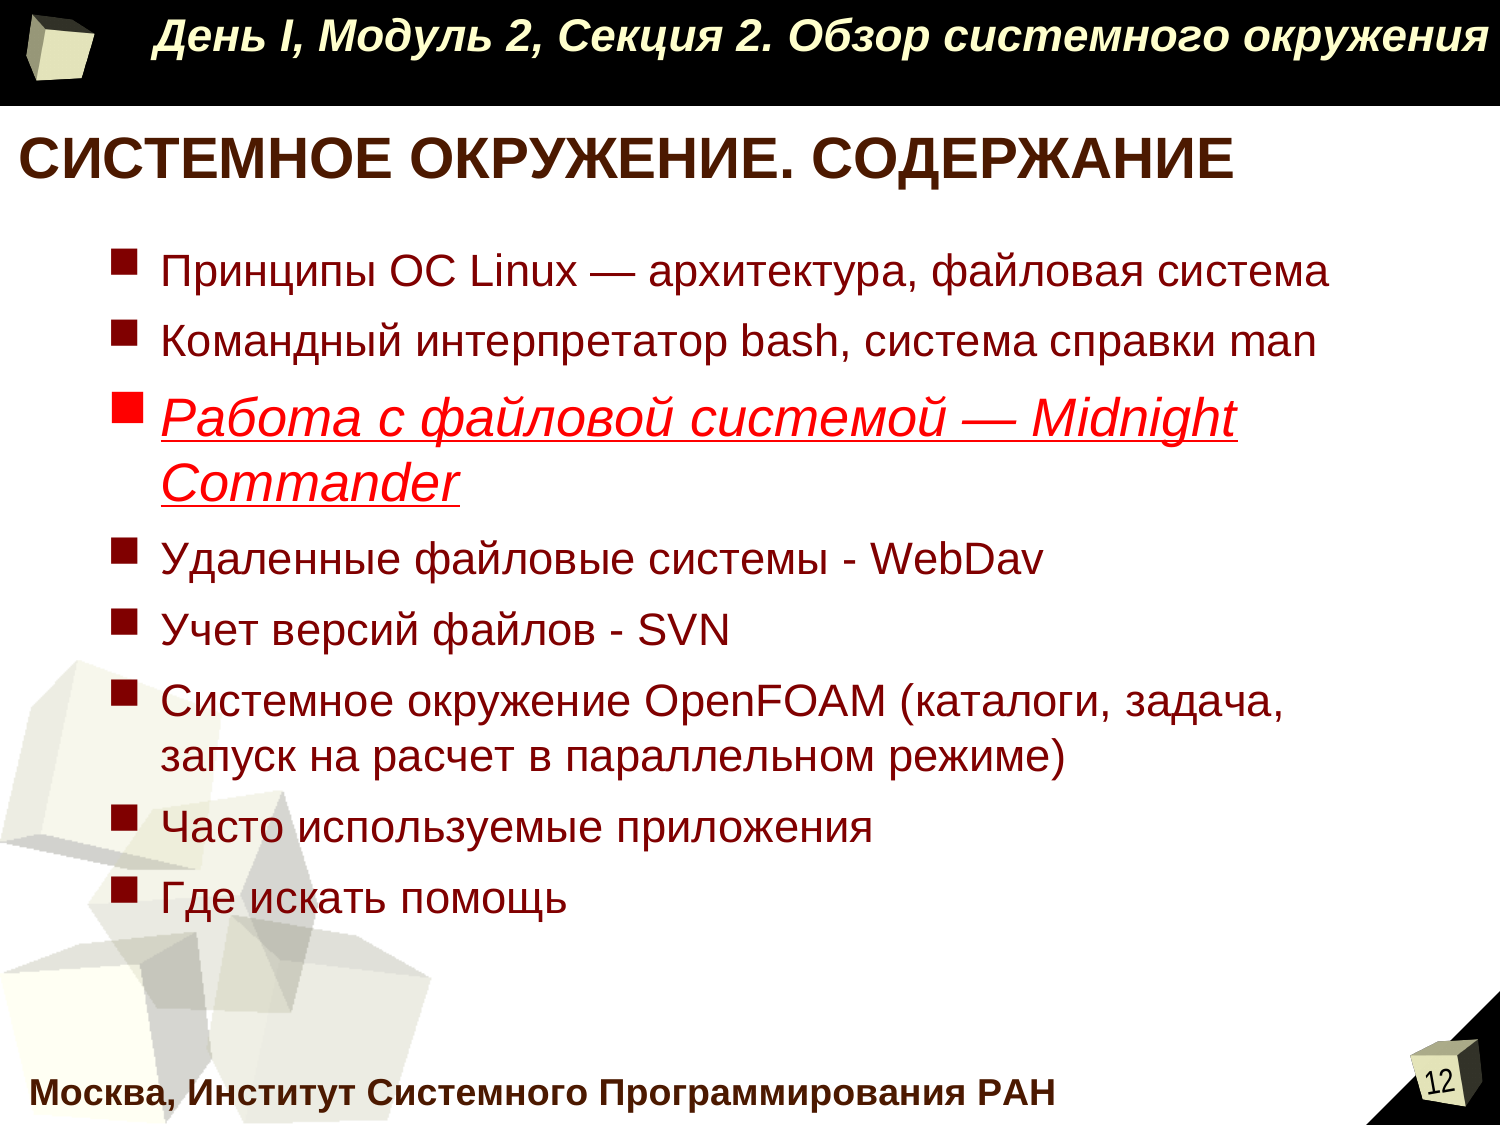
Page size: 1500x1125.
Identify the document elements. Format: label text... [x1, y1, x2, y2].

picture [0, 659, 433, 1125]
picture [423, 1088, 433, 1102]
text_box СИСТЕМНОЕ ОКРУЖЕНИЕ. СОДЕРЖАНИЕ [4, 112, 1500, 198]
list Принципы ОС Linux — архитектура, файловая система Командный интерпретатор bash, система справки man Работа с файловой системой — Midnight Commander Удаленные файловые системы - WebDav Учет версий файлов - SVN Системное окружение OpenFOAM (каталоги, задача, запуск на расчет в параллельном режиме) Часто используемые приложения Где искать помощь [75, 233, 1426, 976]
